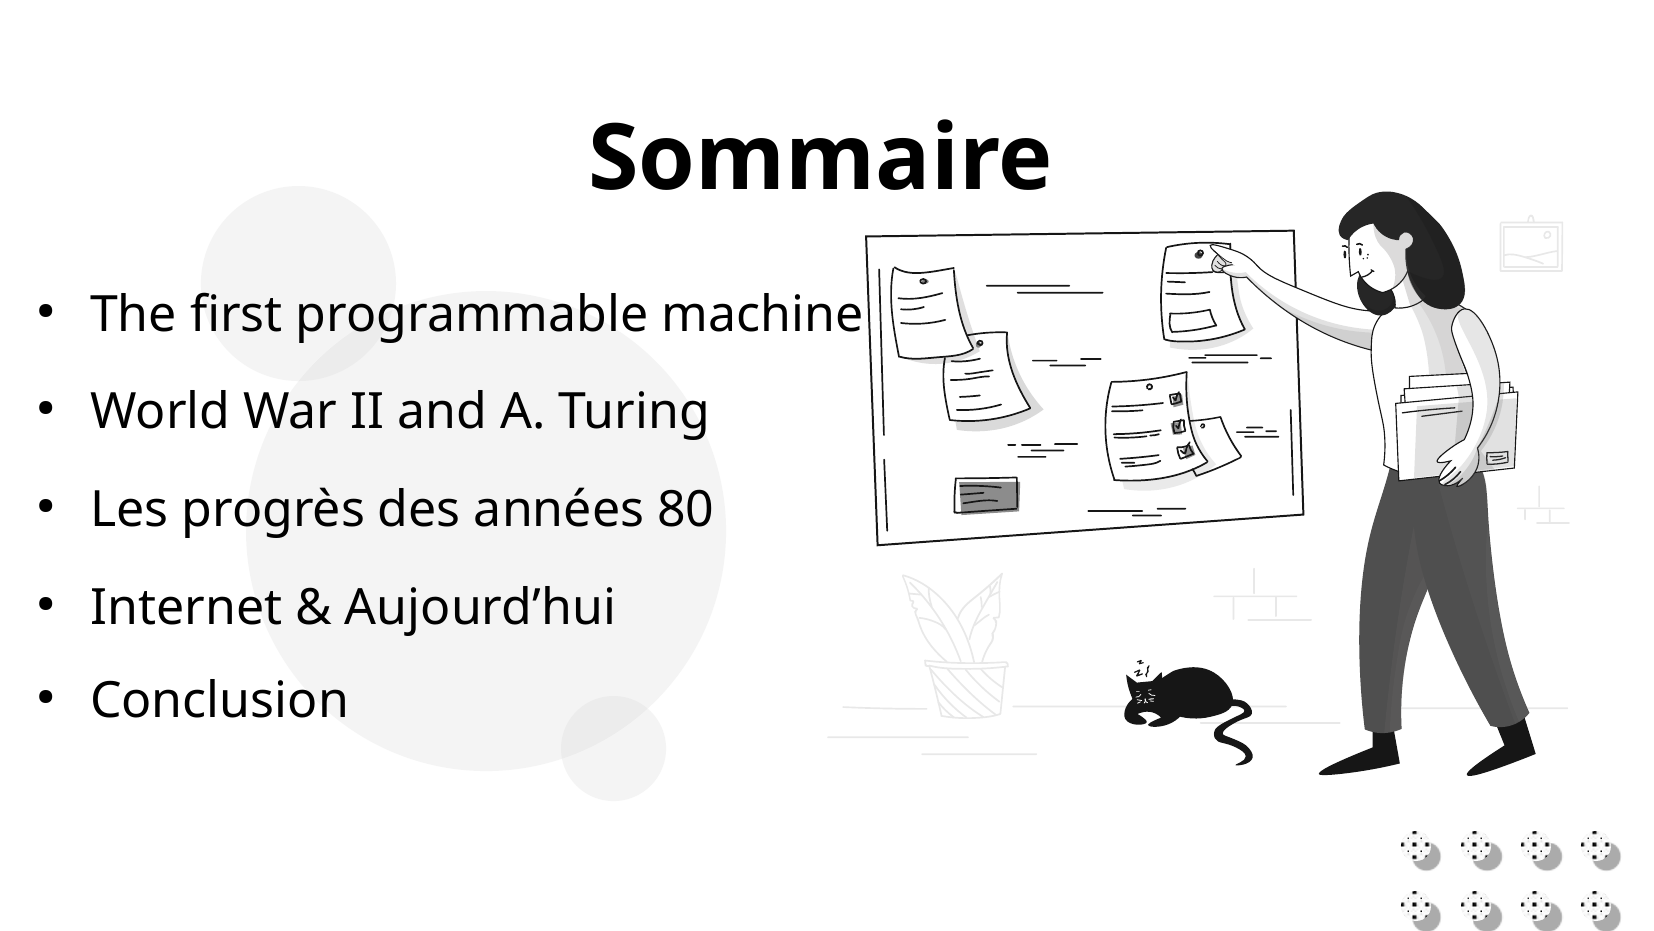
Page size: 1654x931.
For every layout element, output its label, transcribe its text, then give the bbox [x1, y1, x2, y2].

picture [1580, 890, 1612, 922]
picture [1520, 831, 1552, 862]
picture [1461, 830, 1492, 862]
picture [1580, 830, 1612, 862]
list The first programmable machine World War II and A. Turing Les progrès des années 80 Internet & Aujourd’hui Conclusion [19, 277, 957, 818]
picture [1400, 890, 1432, 922]
title Sommaire [76, 76, 1565, 233]
picture [1520, 890, 1552, 922]
picture [1400, 830, 1432, 862]
picture [1461, 890, 1492, 922]
